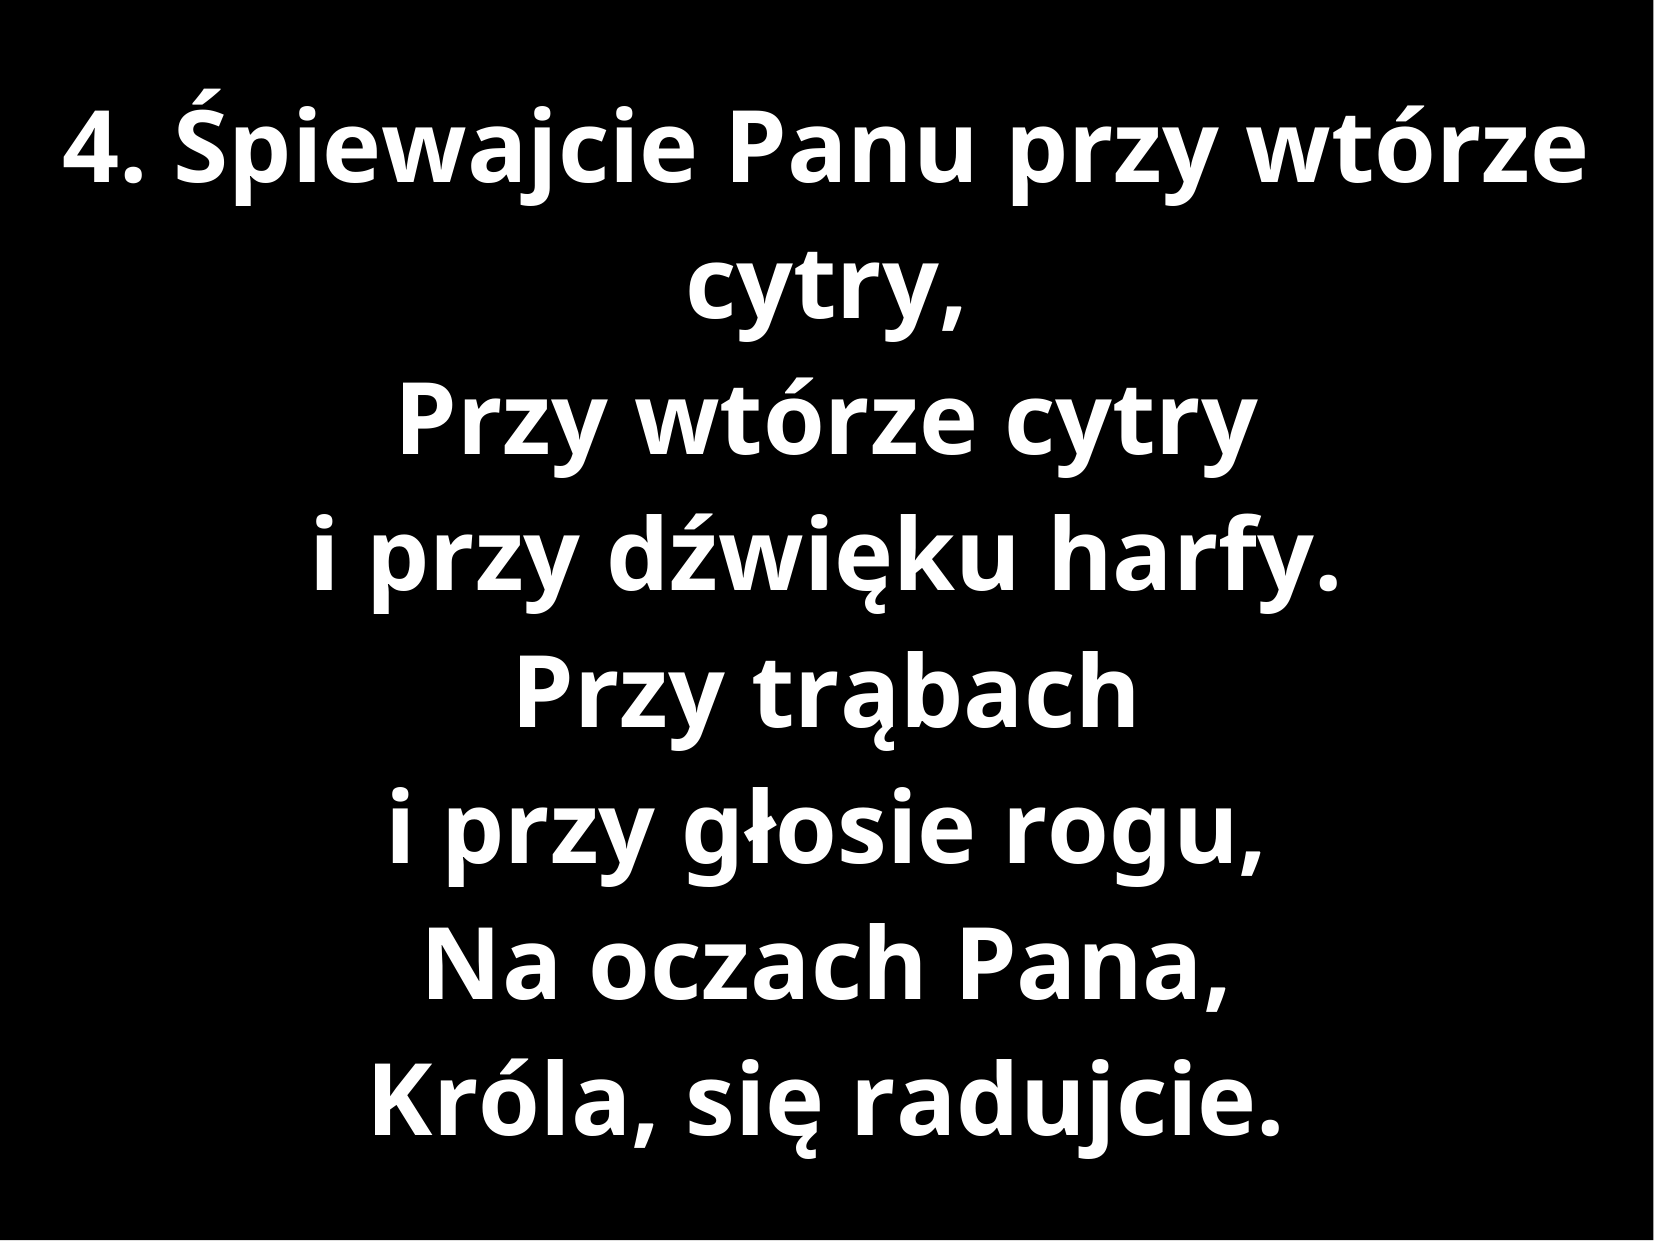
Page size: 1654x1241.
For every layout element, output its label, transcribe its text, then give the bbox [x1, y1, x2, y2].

title 4. Śpiewajcie Panu przy wtórze cytry, Przy wtórze cytry i przy dźwięku harfy. Przy trąbach i przy głosie rogu, Na oczach Pana, Króla, się radujcie. [0, 0, 1654, 1241]
